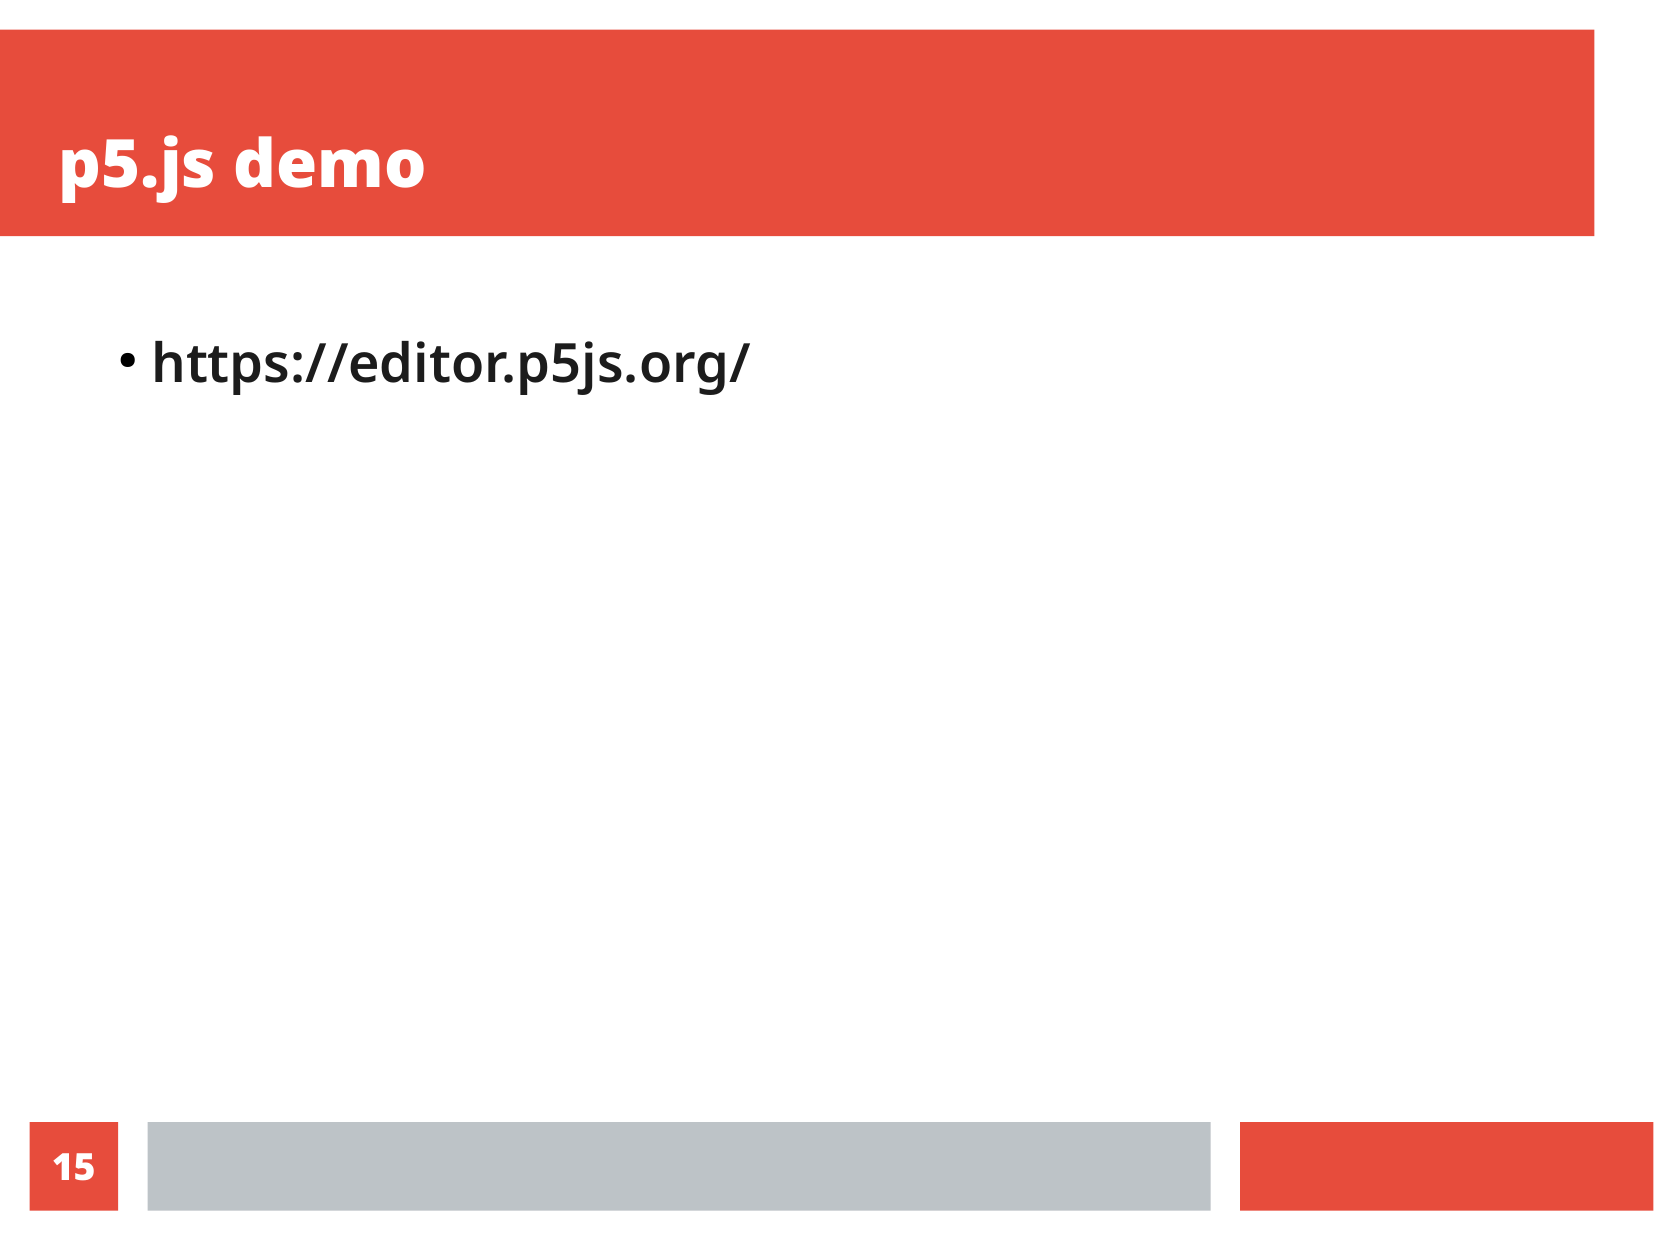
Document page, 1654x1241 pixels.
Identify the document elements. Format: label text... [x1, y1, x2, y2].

list https://editor.p5js.org/ [59, 324, 1565, 1093]
title p5.js demo [59, 59, 1595, 207]
